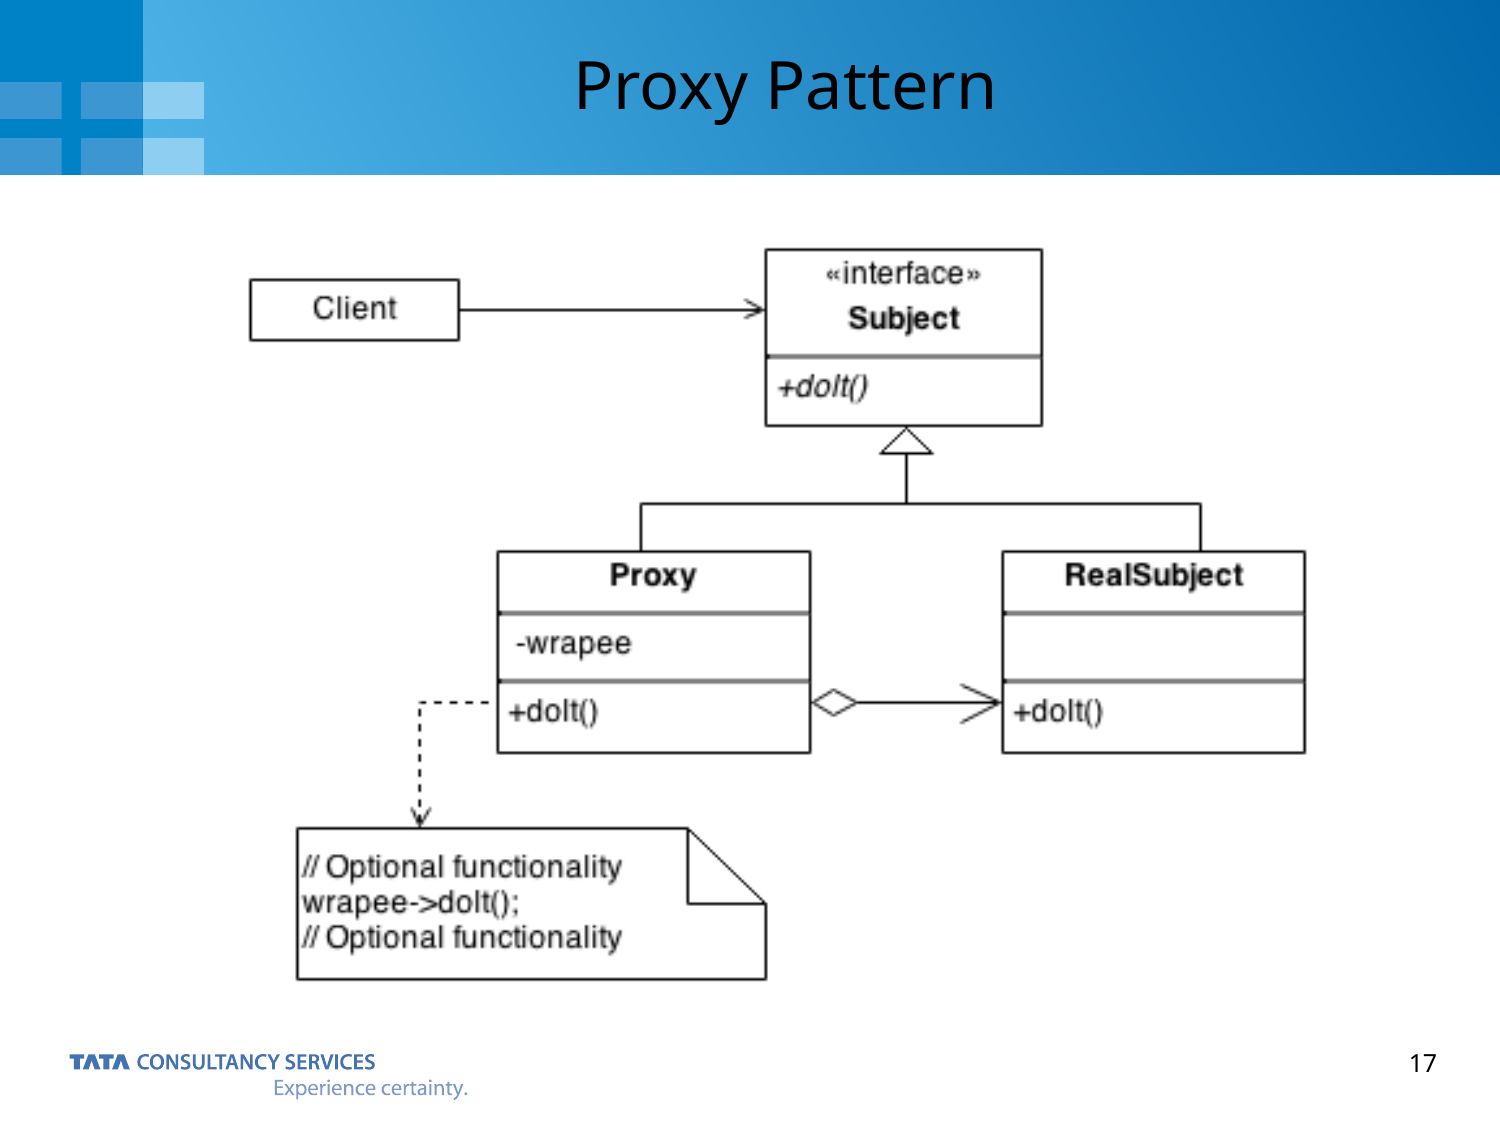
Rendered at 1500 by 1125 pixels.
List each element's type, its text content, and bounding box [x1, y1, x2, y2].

picture [224, 224, 1312, 1004]
text_box Proxy Pattern [224, 11, 1347, 154]
